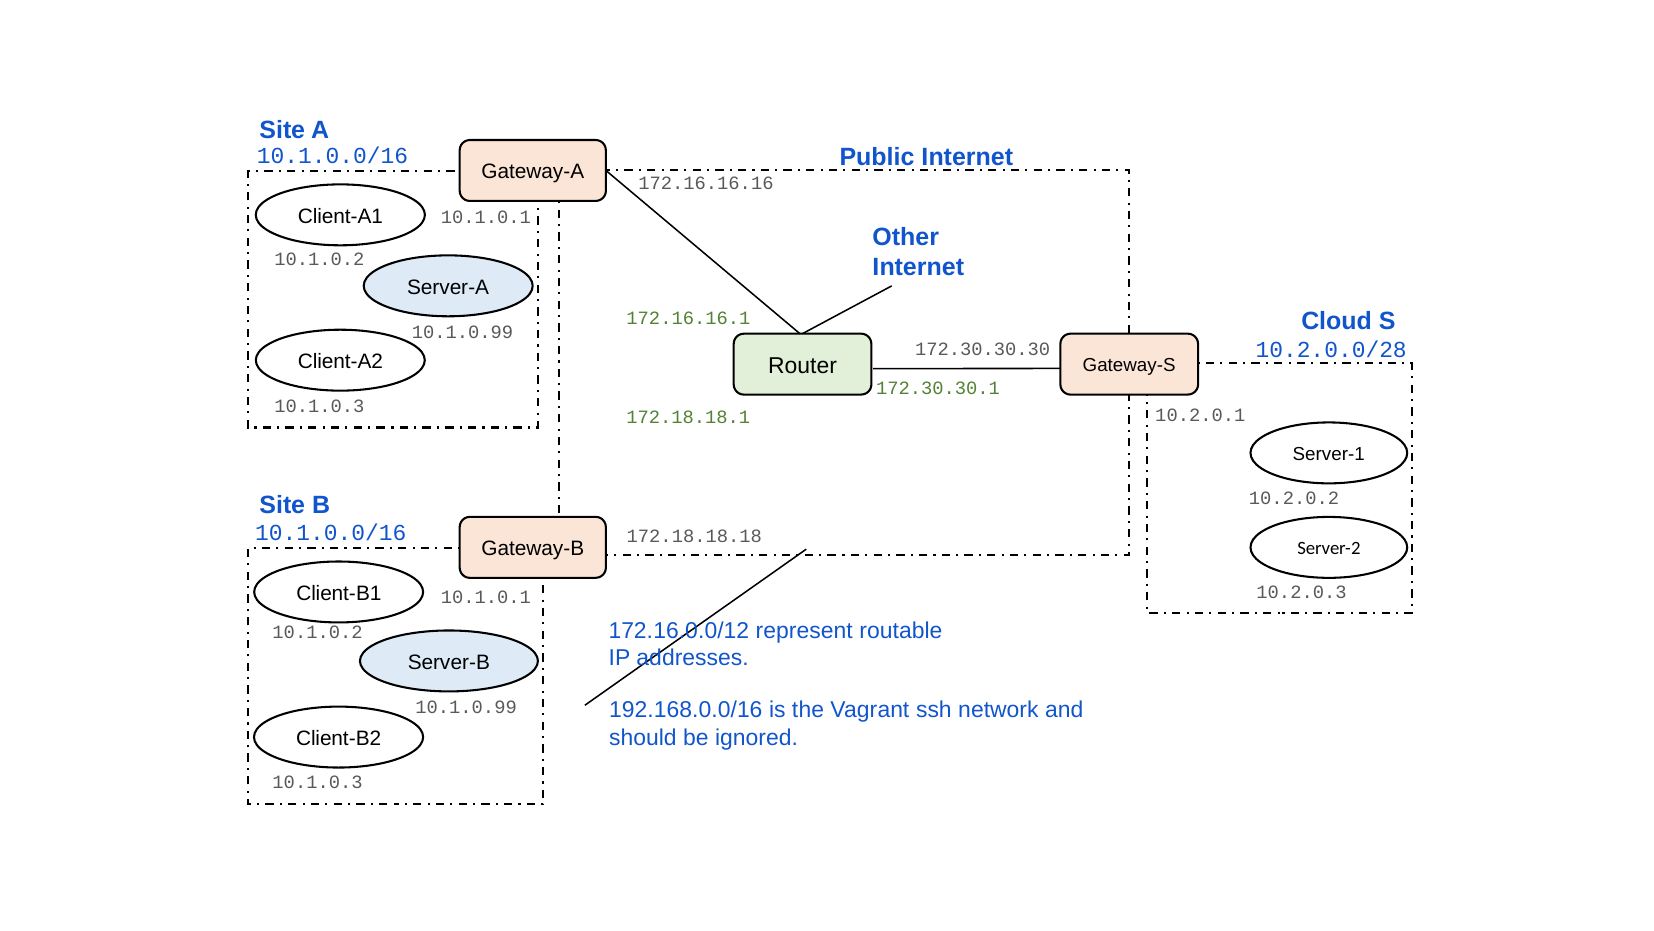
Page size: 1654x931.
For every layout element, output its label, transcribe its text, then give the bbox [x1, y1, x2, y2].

text_box 10.1.0.3 [257, 762, 385, 800]
text_box Gateway-S [1060, 333, 1199, 395]
text_box 10.1.0.2 [257, 611, 385, 649]
text_box Client-B2 [253, 706, 424, 763]
text_box 10.1.0.0/16 [240, 509, 441, 554]
text_box Client-A1 [255, 184, 425, 241]
text_box 10.2.0.3 [1241, 572, 1436, 617]
text_box 10.1.0.2 [259, 238, 387, 276]
text_box Public Internet [824, 133, 1085, 170]
text_box 10.2.0.2 [1234, 478, 1412, 516]
text_box 10.1.0.3 [259, 385, 387, 423]
text_box 10.2.0.0/28 [1181, 326, 1422, 376]
text_box 10.1.0.0/16 [241, 133, 443, 177]
text_box 192.168.0.0/16 is the Vagrant ssh network and should be ignored. [594, 687, 1110, 761]
text_box 10.1.0.1 [425, 197, 553, 235]
text_box Server-2 [1250, 516, 1408, 572]
text_box Site B [244, 481, 393, 519]
text_box Server-B [359, 630, 538, 687]
text_box Client-A2 [255, 329, 425, 386]
text_box Server-1 [1250, 422, 1408, 478]
text_box 172.16.16.1 [611, 298, 781, 336]
text_box Server-A [363, 255, 533, 312]
text_box Router [733, 333, 872, 395]
text_box Cloud S [1286, 297, 1435, 334]
text_box Site A [244, 106, 393, 143]
text_box Client-B1 [254, 561, 424, 618]
text_box 172.16.16.16 [623, 162, 793, 200]
text_box Gateway-B [459, 516, 606, 578]
text_box 172.30.30.1 [861, 368, 1031, 406]
text_box 10.1.0.99 [400, 687, 547, 725]
text_box 10.2.0.1 [1140, 394, 1319, 432]
text_box 172.18.18.1 [611, 397, 769, 434]
text_box 172.30.30.30 [899, 329, 1070, 364]
text_box 172.16.0.0/12 represent routable IP addresses. [593, 607, 979, 700]
text_box Other Internet [857, 212, 1016, 286]
text_box Gateway-A [459, 140, 606, 201]
text_box 10.1.0.1 [425, 576, 553, 614]
text_box 10.1.0.99 [396, 312, 543, 349]
text_box 172.18.18.18 [611, 516, 781, 554]
